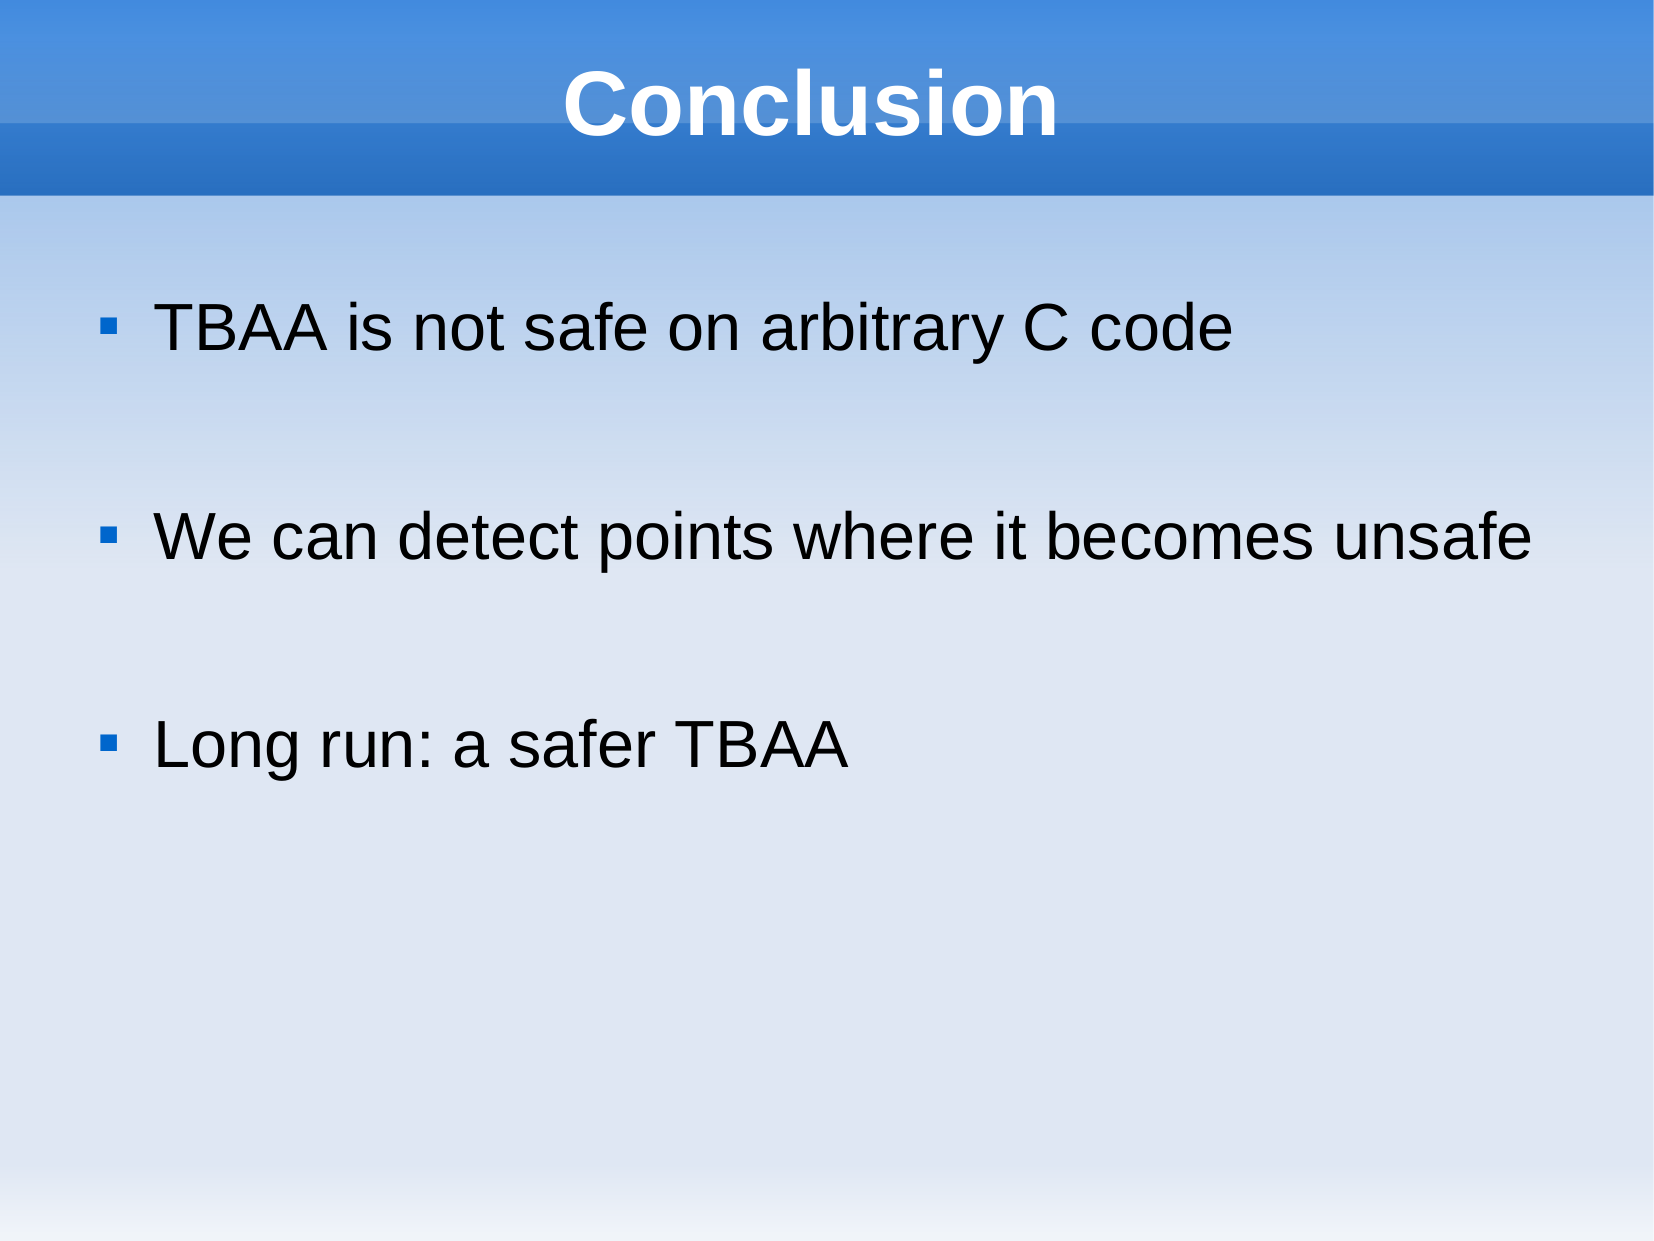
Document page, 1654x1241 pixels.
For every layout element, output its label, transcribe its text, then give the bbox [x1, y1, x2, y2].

list TBAA is not safe on arbitrary C code We can detect points where it becomes unsafe Long run: a safer TBAA [82, 290, 1571, 1109]
picture [0, 0, 1654, 1241]
title Conclusion [76, 0, 1565, 208]
